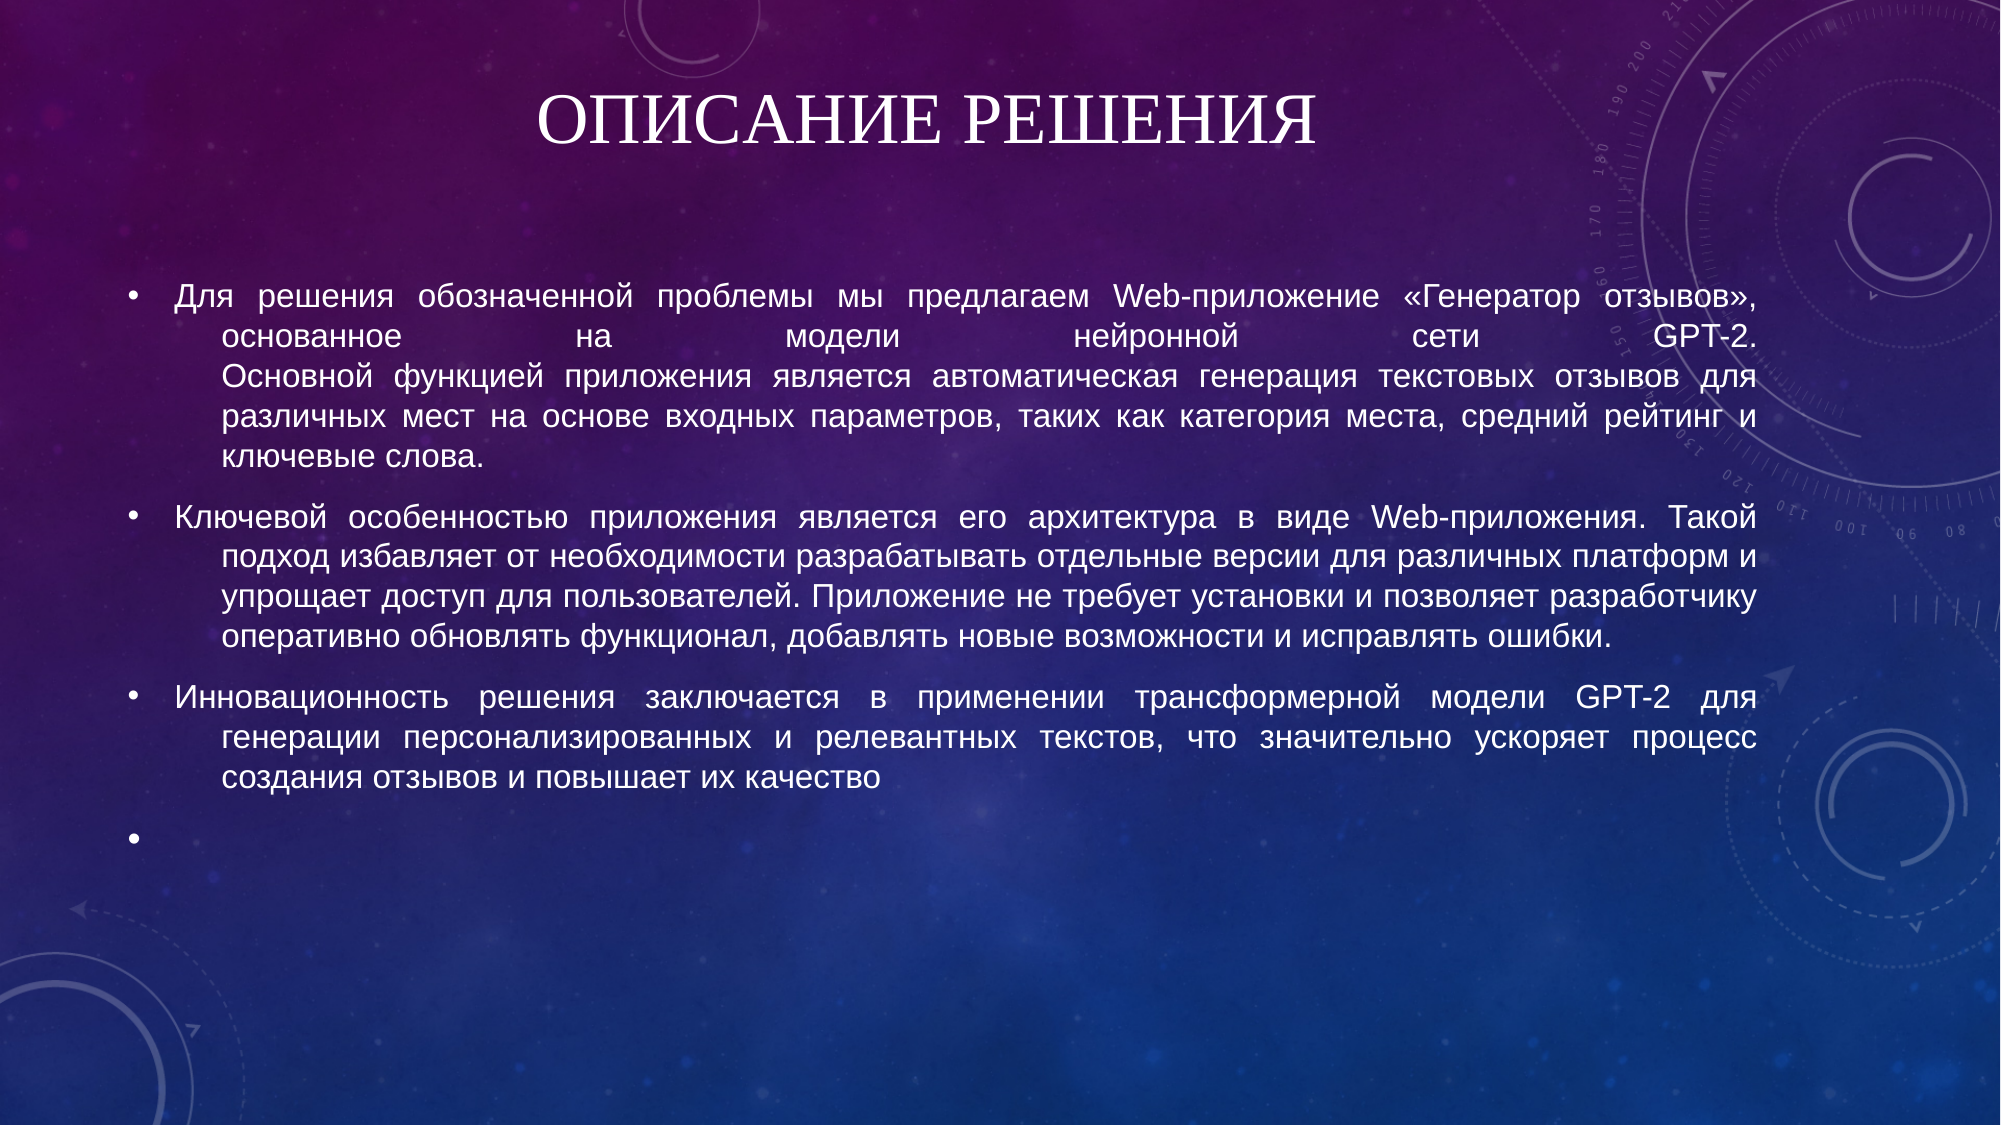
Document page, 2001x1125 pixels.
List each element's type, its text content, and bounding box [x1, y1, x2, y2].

title Описание решения [112, 14, 1775, 175]
list Для решения обозначенной проблемы мы предлагаем Web-приложение «Генератор отзывов», основанное на модели нейронной сети GPT-2. Основной функцией приложения является автоматическая генерация текстовых отзывов для различных мест на основе входных параметров, таких как категория места, средний рейтинг и ключевые слова. Ключевой особенностью приложения является его архитектура в виде Web-приложения. Такой подход избавляет от необходимости разрабатывать отдельные версии для различных платформ и упрощает доступ для пользователей. Приложение не требует установки и позволяет разработчику оперативно обновлять функционал, добавлять новые возможности и исправлять ошибки. Инновационность решения заключается в применении трансформерной модели GPT-2 для генерации персонализированных и релевантных текстов, что значительно ускоряет процесс создания отзывов и повышает их качество [112, 185, 1775, 951]
